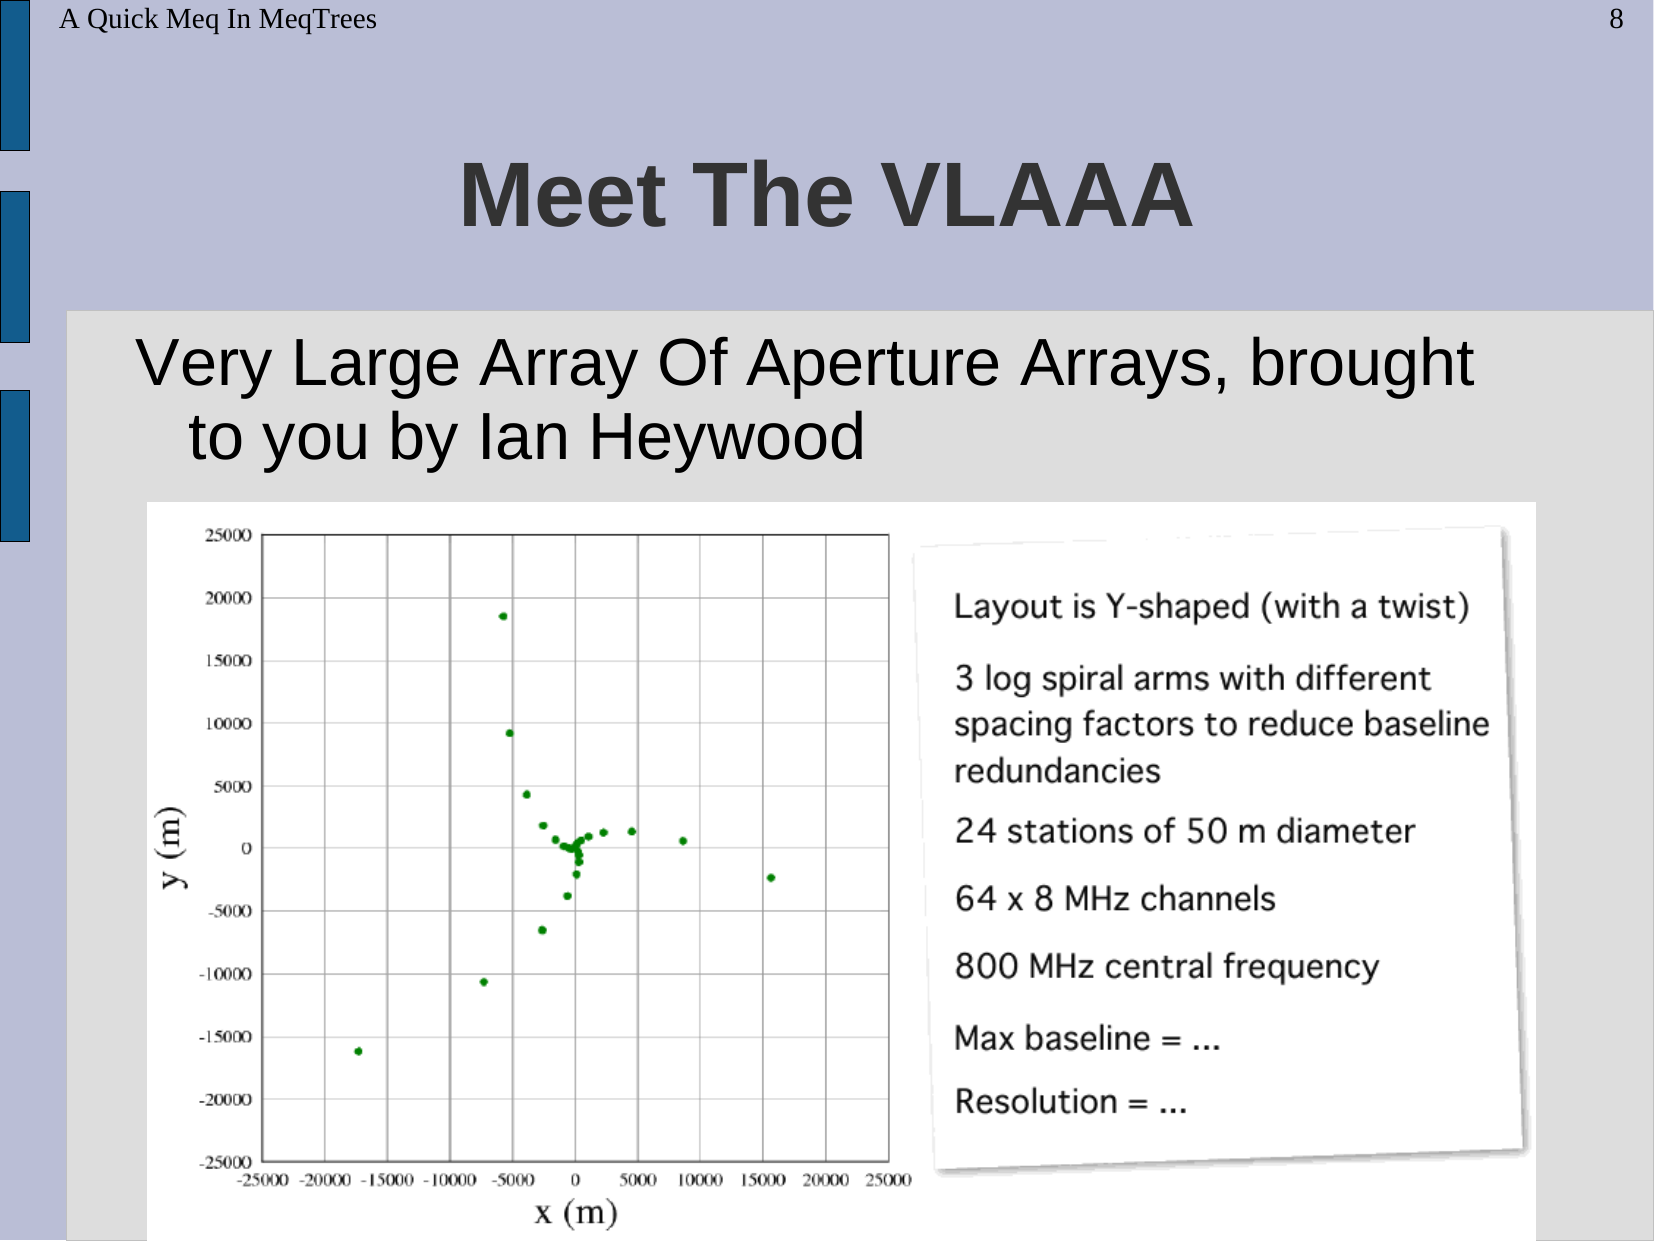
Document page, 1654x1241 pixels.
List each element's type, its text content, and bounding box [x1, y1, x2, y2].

list Very Large Array Of Aperture Arrays, brought to you by Ian Heywood [118, 324, 1531, 1092]
title Meet The VLAAA [121, 91, 1534, 299]
picture [147, 502, 1536, 1241]
